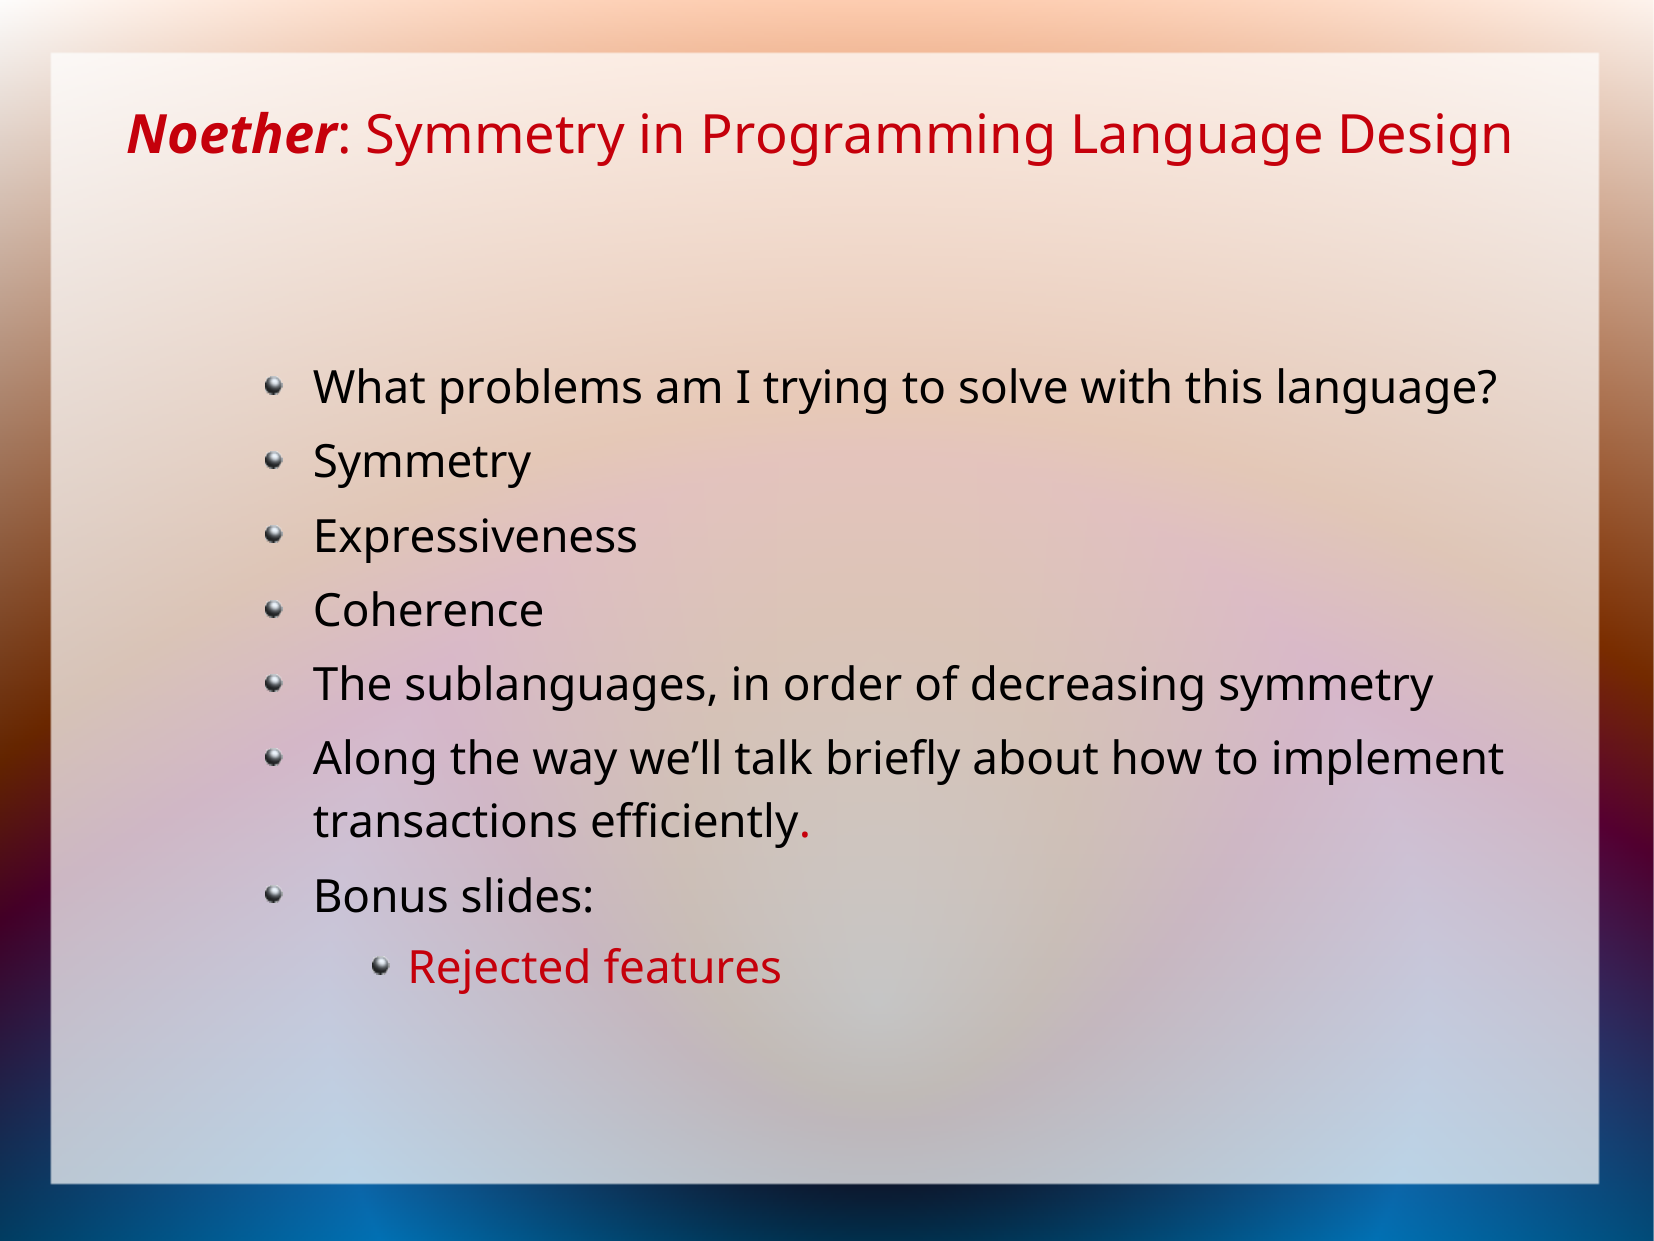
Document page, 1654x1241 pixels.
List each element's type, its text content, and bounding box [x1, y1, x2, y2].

picture [0, 0, 1654, 1241]
list What problems am I trying to solve with this language? Symmetry Expressiveness Coherence The sublanguages, in order of decreasing symmetry Along the way we’ll talk briefly about how to implement transactions efficiently. Bonus slides: Rejected features [147, 354, 1536, 1080]
title Noether: Symmetry in Programming Language Design [76, 59, 1565, 207]
